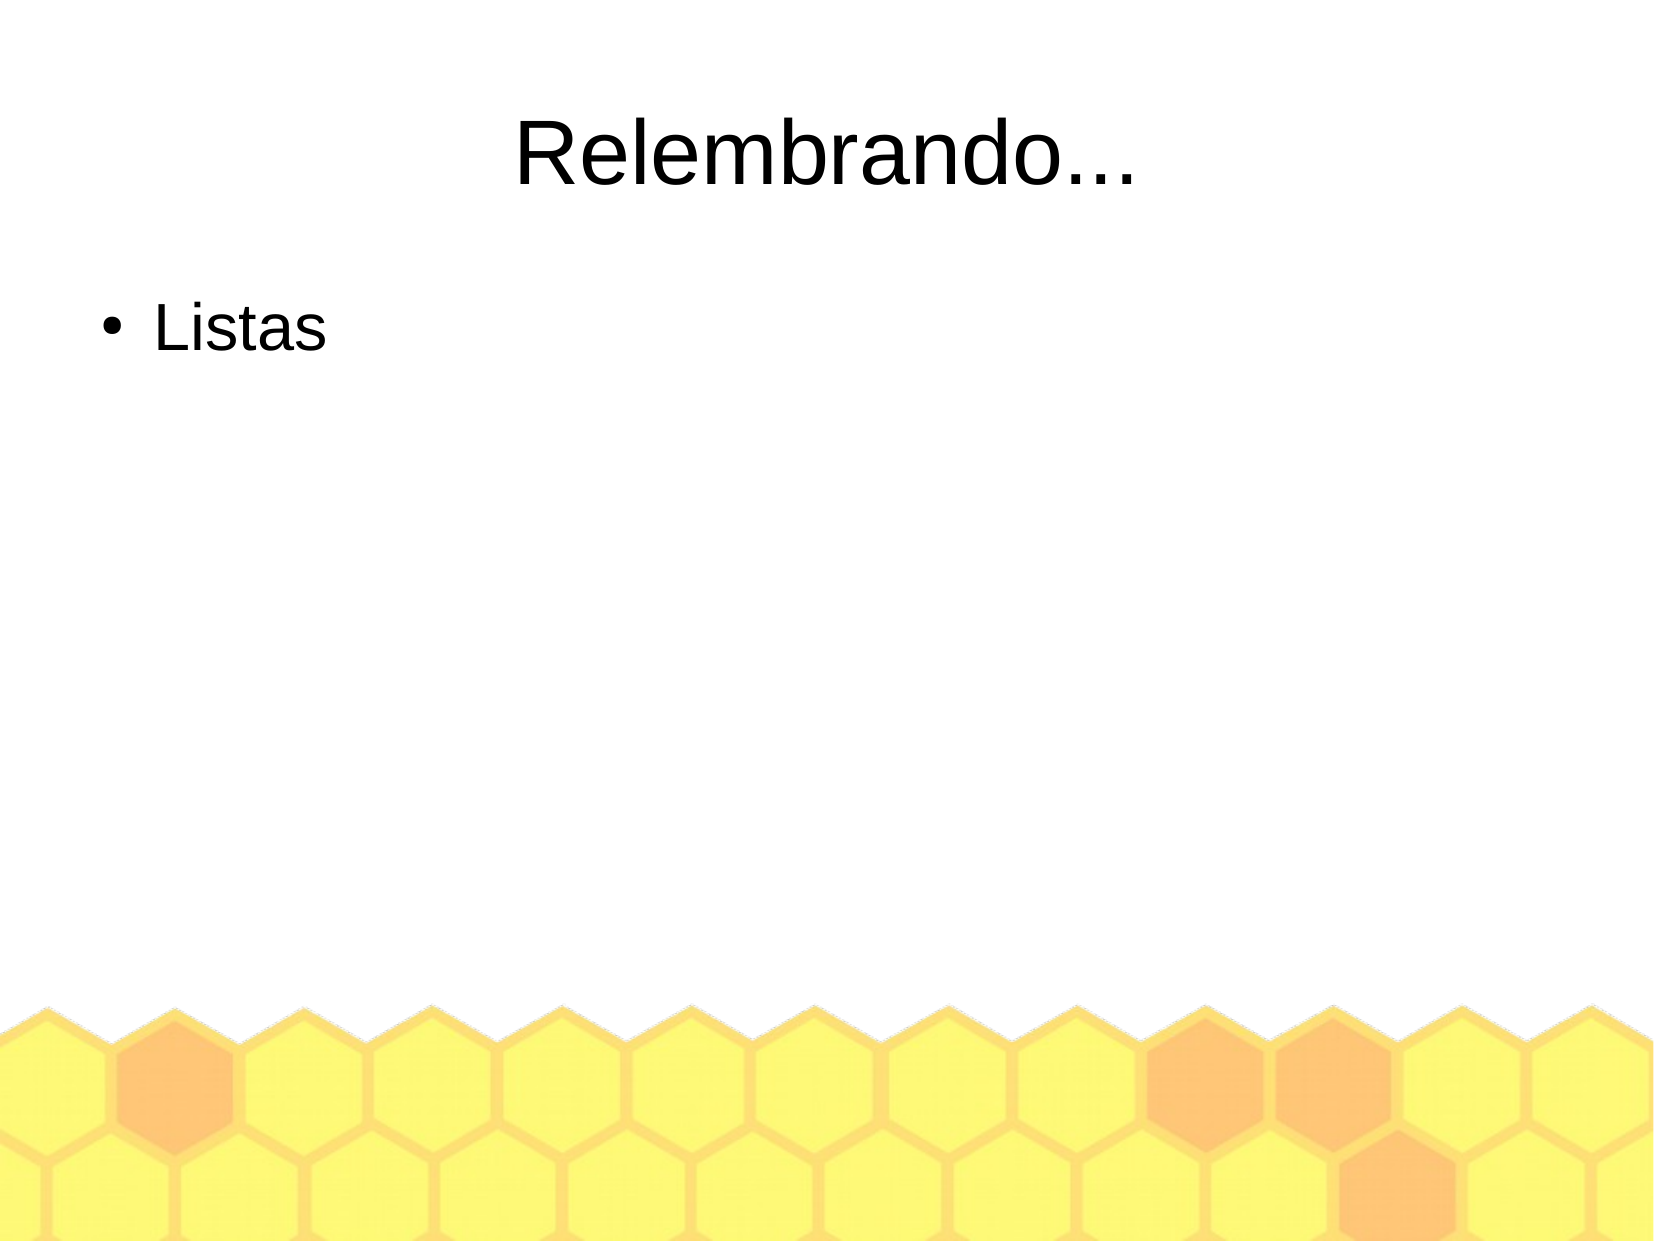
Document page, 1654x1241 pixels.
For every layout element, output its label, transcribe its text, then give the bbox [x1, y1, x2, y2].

list Listas [82, 290, 1571, 1010]
title Relembrando... [82, 49, 1571, 257]
picture [0, 1001, 1654, 1241]
